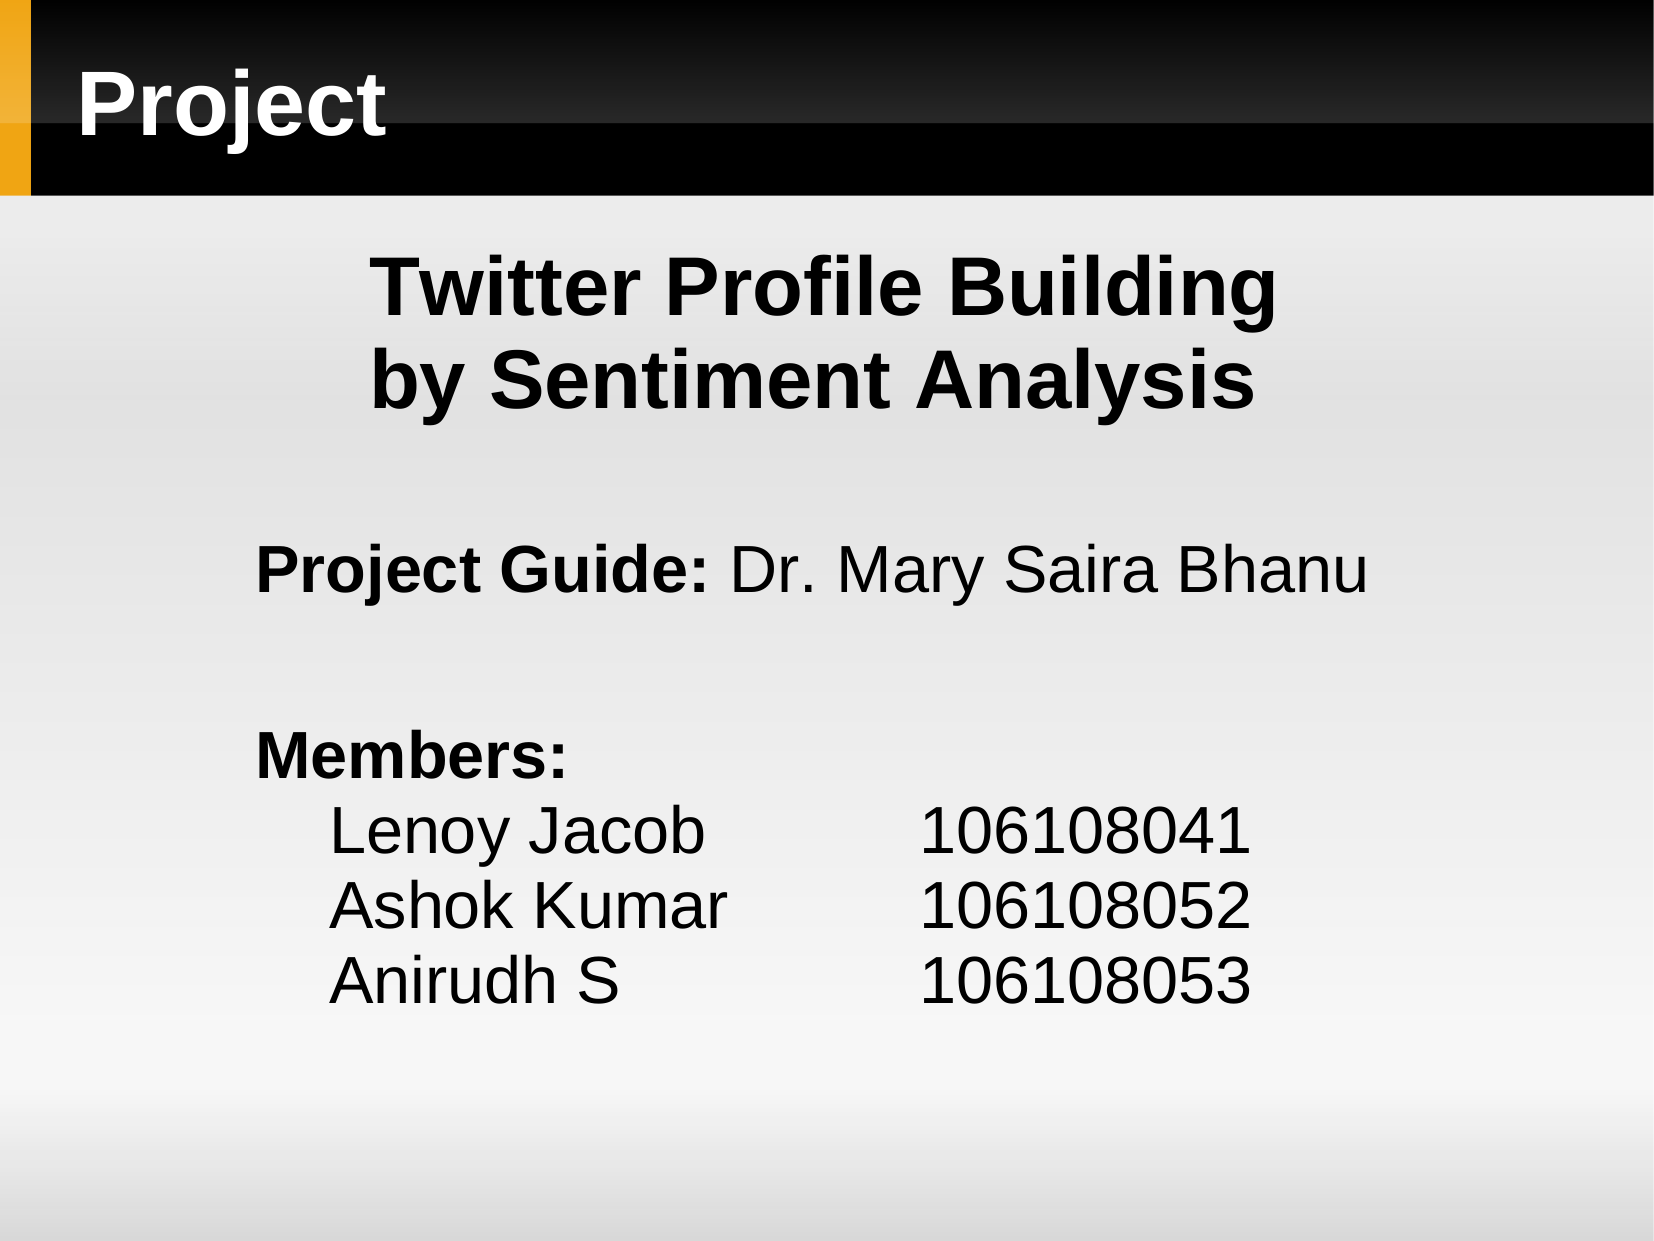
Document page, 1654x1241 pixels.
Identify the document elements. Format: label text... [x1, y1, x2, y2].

text_box Twitter Profile Building by Sentiment Analysis [354, 233, 1329, 443]
title Project [76, 0, 1565, 208]
picture [0, 0, 1654, 1241]
text_box Project Guide: Dr. Mary Saira Bhanu Members: Lenoy Jacob 106108041 Ashok Kumar 106108052 Anirudh S 106108053 [240, 524, 1388, 1025]
